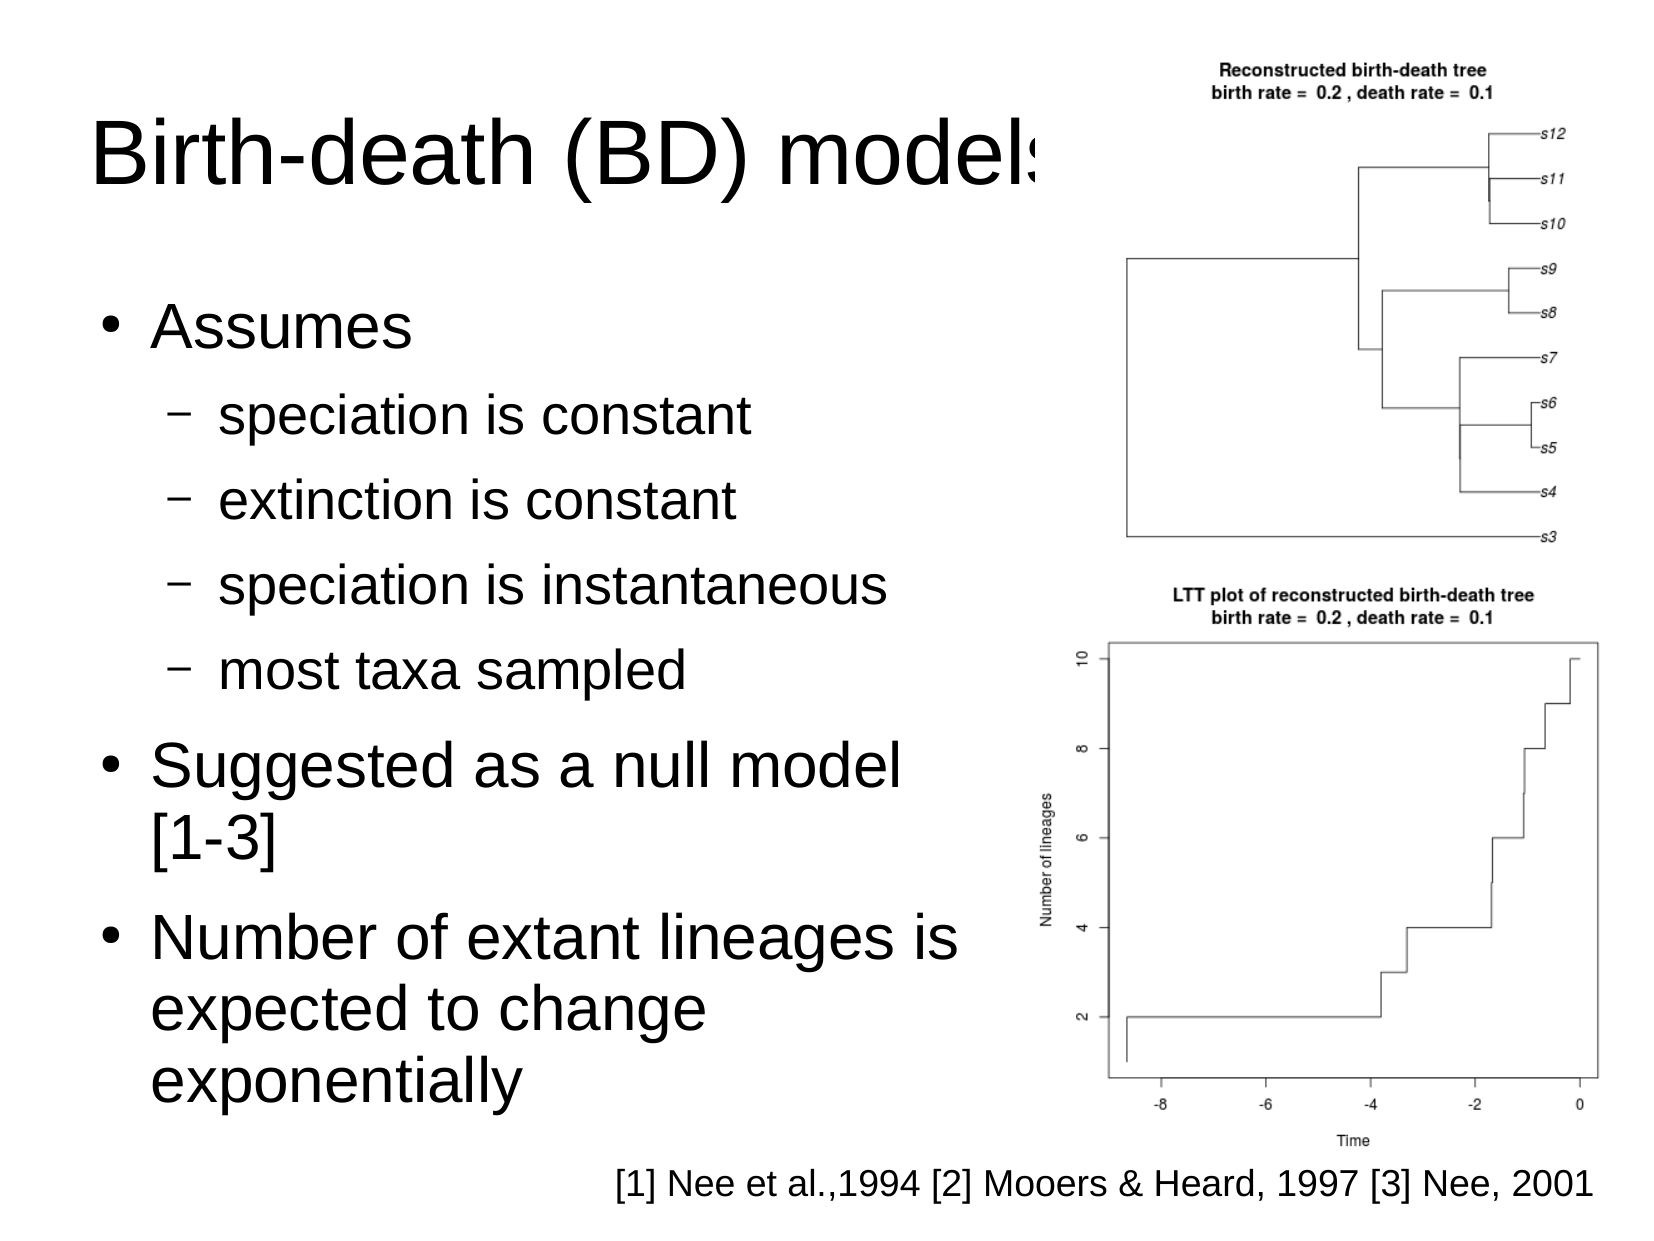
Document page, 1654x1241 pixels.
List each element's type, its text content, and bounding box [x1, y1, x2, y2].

list Assumes speciation is constant extinction is constant speciation is instantaneous most taxa sampled Suggested as a null model [1-3] Number of extant lineages is expected to change exponentially [82, 290, 976, 1126]
title Birth-death (BD) models [82, 49, 1035, 257]
picture [1035, 44, 1636, 1171]
text_box [1] Nee et al.,1994 [2] Mooers & Heard, 1997 [3] Nee, 2001 [600, 1155, 1621, 1216]
